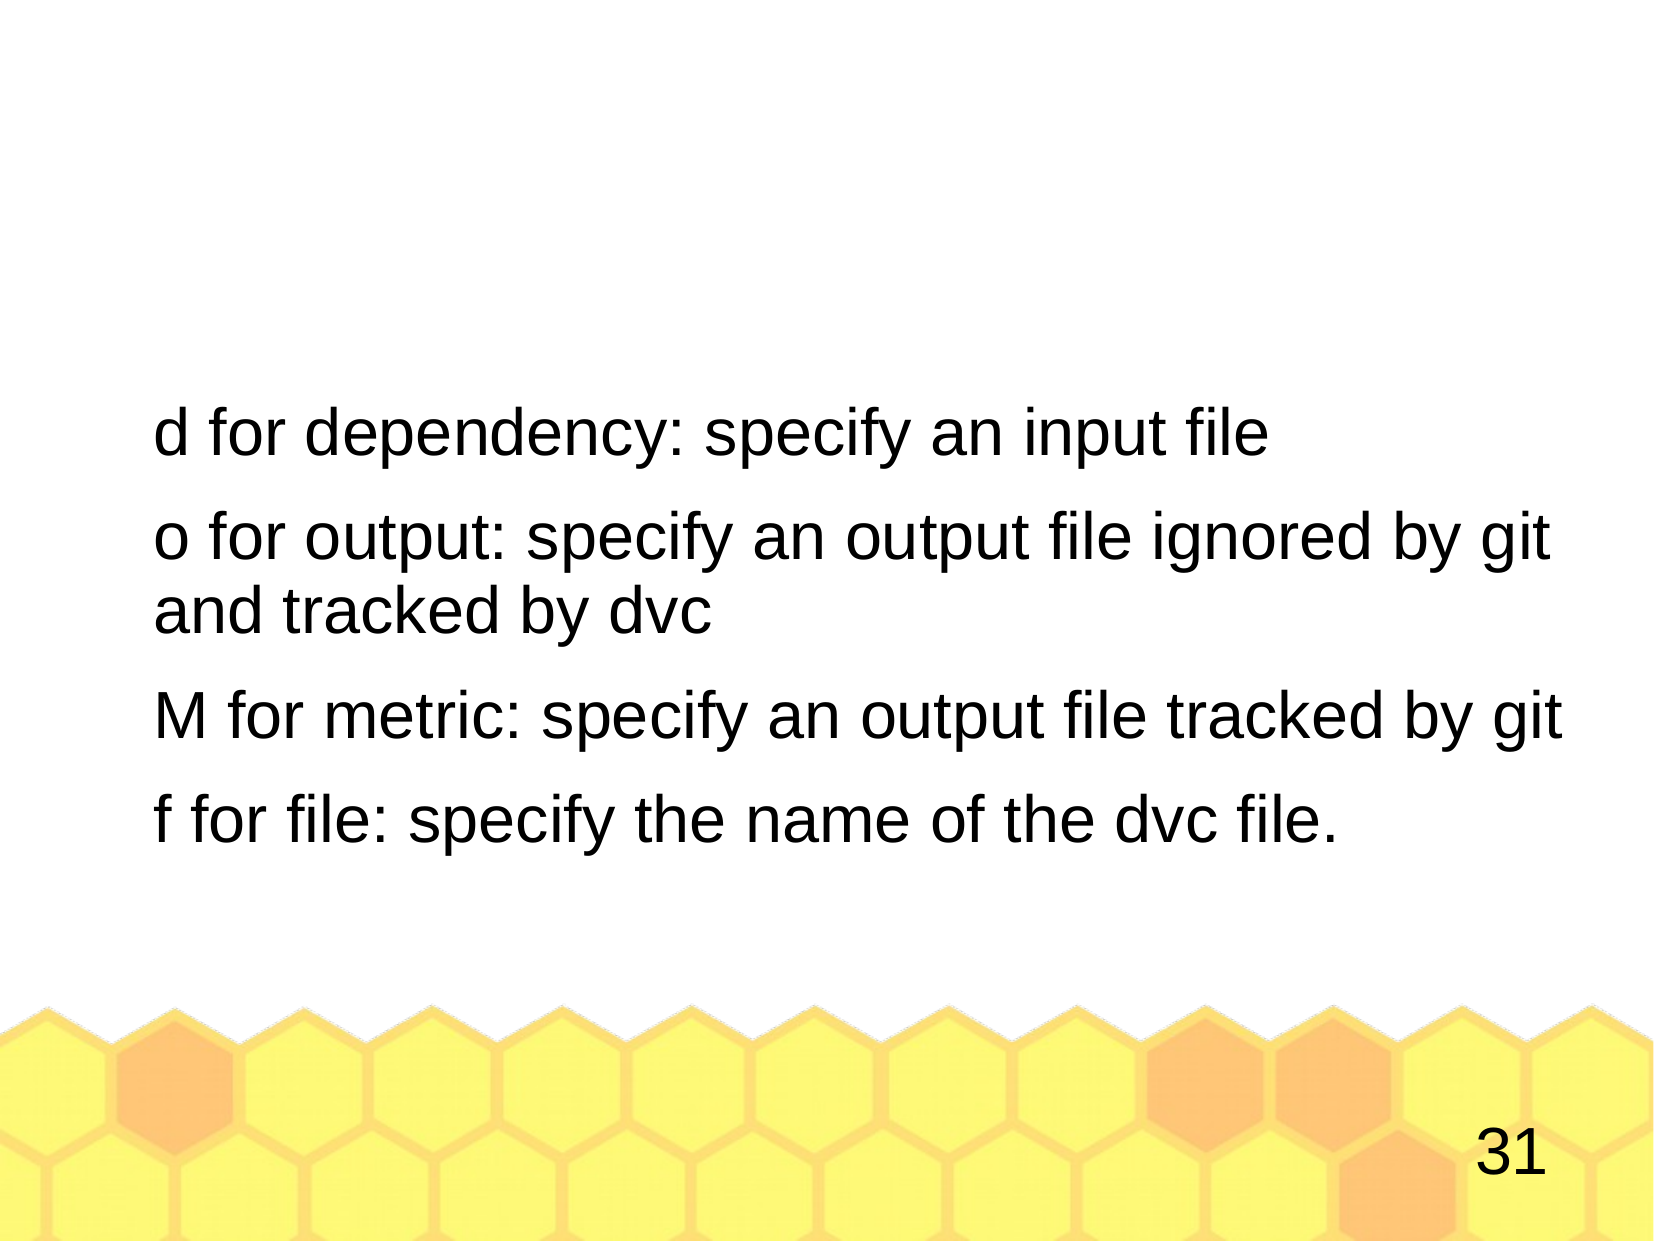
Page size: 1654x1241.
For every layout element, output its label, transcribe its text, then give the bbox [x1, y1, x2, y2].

list d for dependency: specify an input file o for output: specify an output file ignored by git and tracked by dvc M for metric: specify an output file tracked by git f for file: specify the name of the dvc file. [82, 290, 1571, 1010]
picture [0, 1001, 1654, 1241]
text_box 31 [1417, 1062, 1607, 1241]
